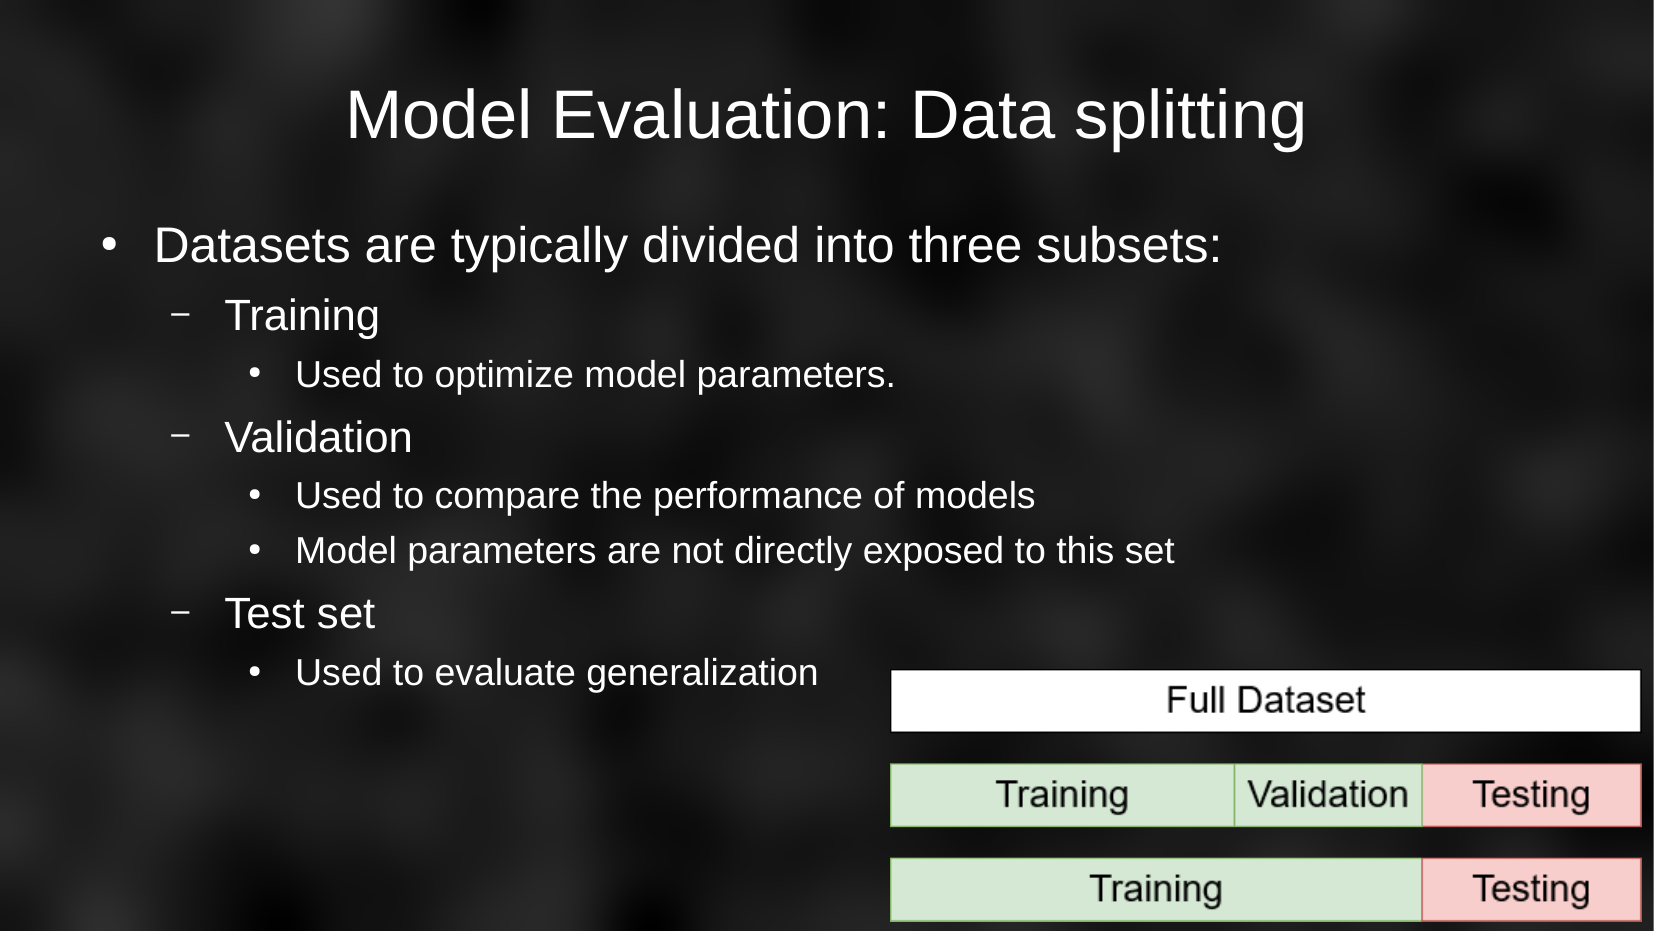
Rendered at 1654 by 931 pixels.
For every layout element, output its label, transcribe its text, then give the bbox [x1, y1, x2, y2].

picture [0, 0, 1654, 931]
title Model Evaluation: Data splitting [82, 37, 1571, 193]
list Datasets are typically divided into three subsets: Training Used to optimize model parameters. Validation Used to compare the performance of models Model parameters are not directly exposed to this set Test set Used to evaluate generalization [82, 217, 1571, 758]
